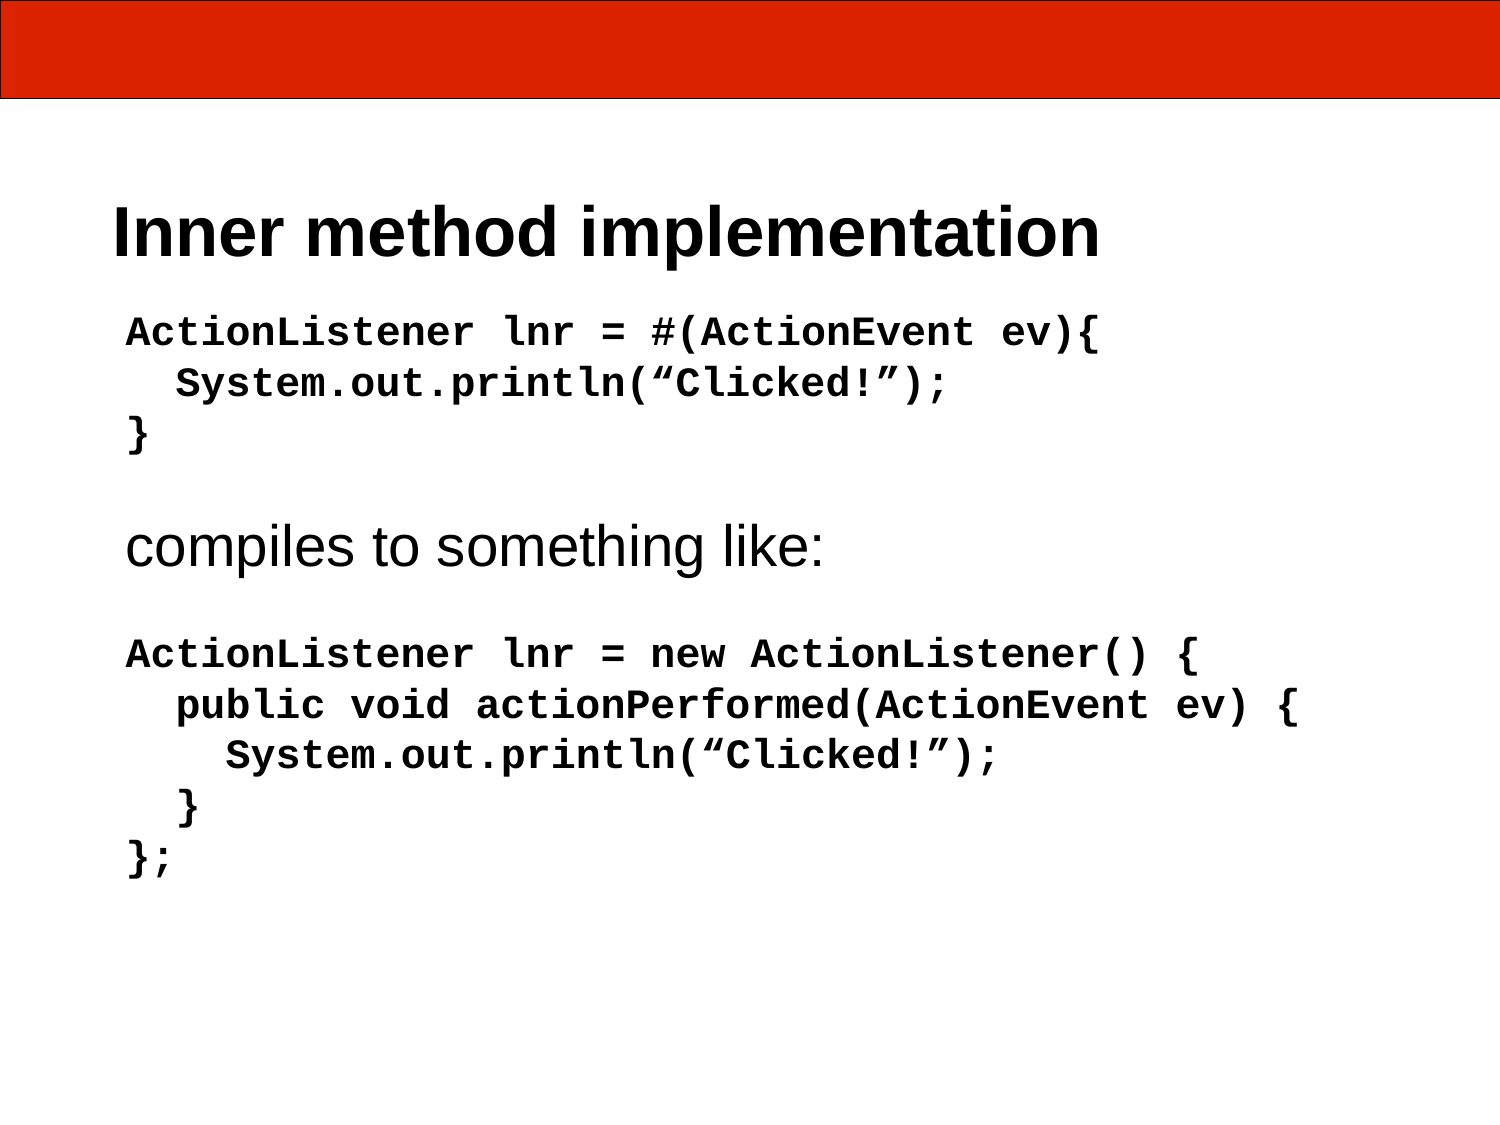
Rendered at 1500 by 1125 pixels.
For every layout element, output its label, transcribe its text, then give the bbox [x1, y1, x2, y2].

title Inner method implementation [112, 119, 1417, 271]
text_box ActionListener lnr = #(ActionEvent ev){ System.out.println(“Clicked!”); } compiles to something like: ActionListener lnr = new ActionListener() { public void actionPerformed(ActionEvent ev) { System.out.println(“Clicked!”); } }; [125, 307, 1431, 1083]
